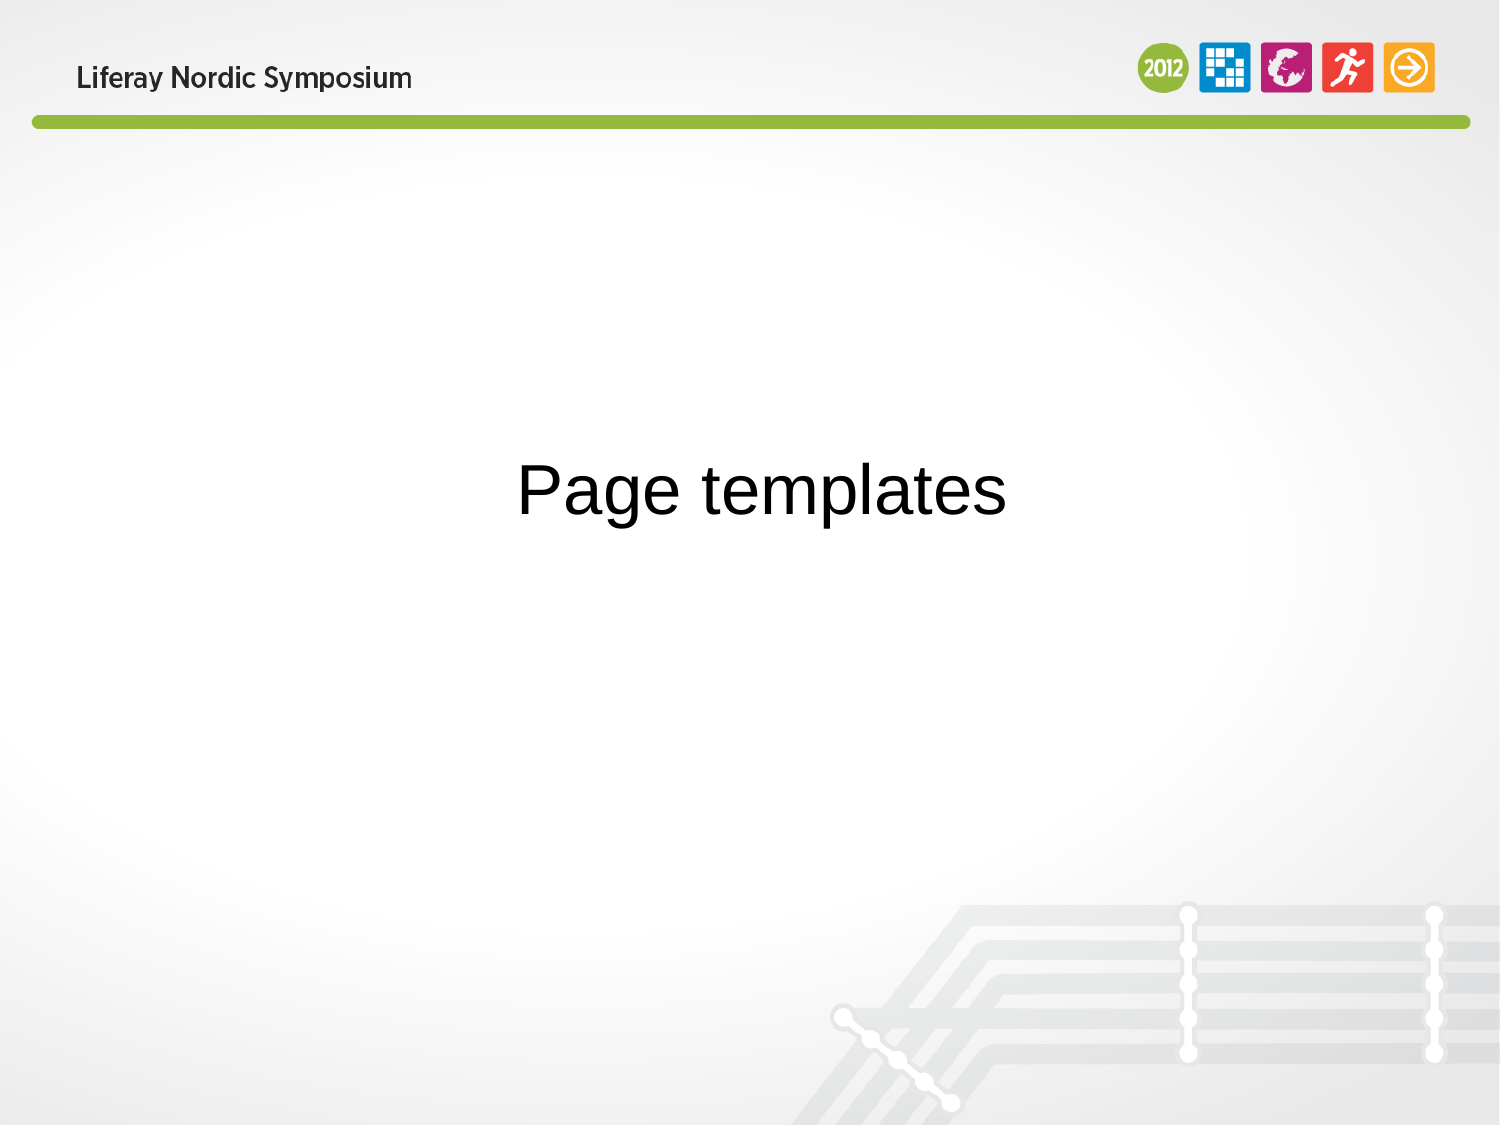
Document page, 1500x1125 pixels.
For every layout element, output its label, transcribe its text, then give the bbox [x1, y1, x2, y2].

picture [0, 0, 1500, 1125]
title Page templates [501, 436, 1054, 562]
